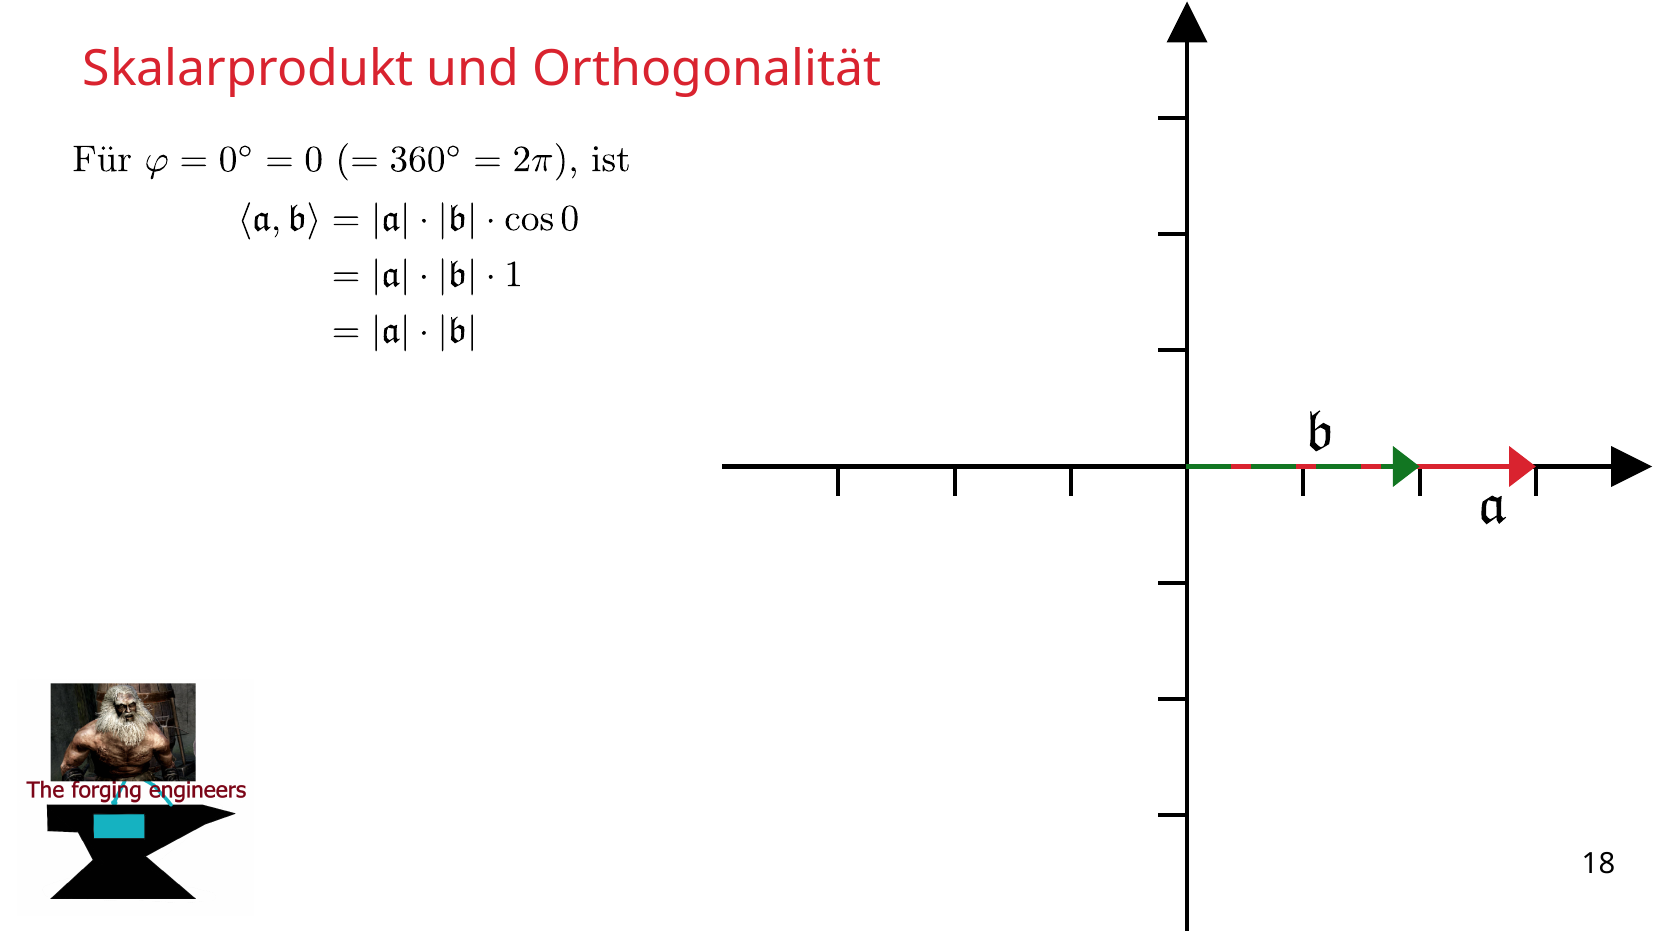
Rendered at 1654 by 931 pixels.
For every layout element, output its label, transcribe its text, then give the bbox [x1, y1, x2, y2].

title Skalarprodukt und Orthogonalität [82, 37, 1571, 95]
picture [720, 0, 1654, 931]
picture [17, 679, 254, 916]
picture [236, 200, 580, 353]
picture [70, 141, 631, 182]
